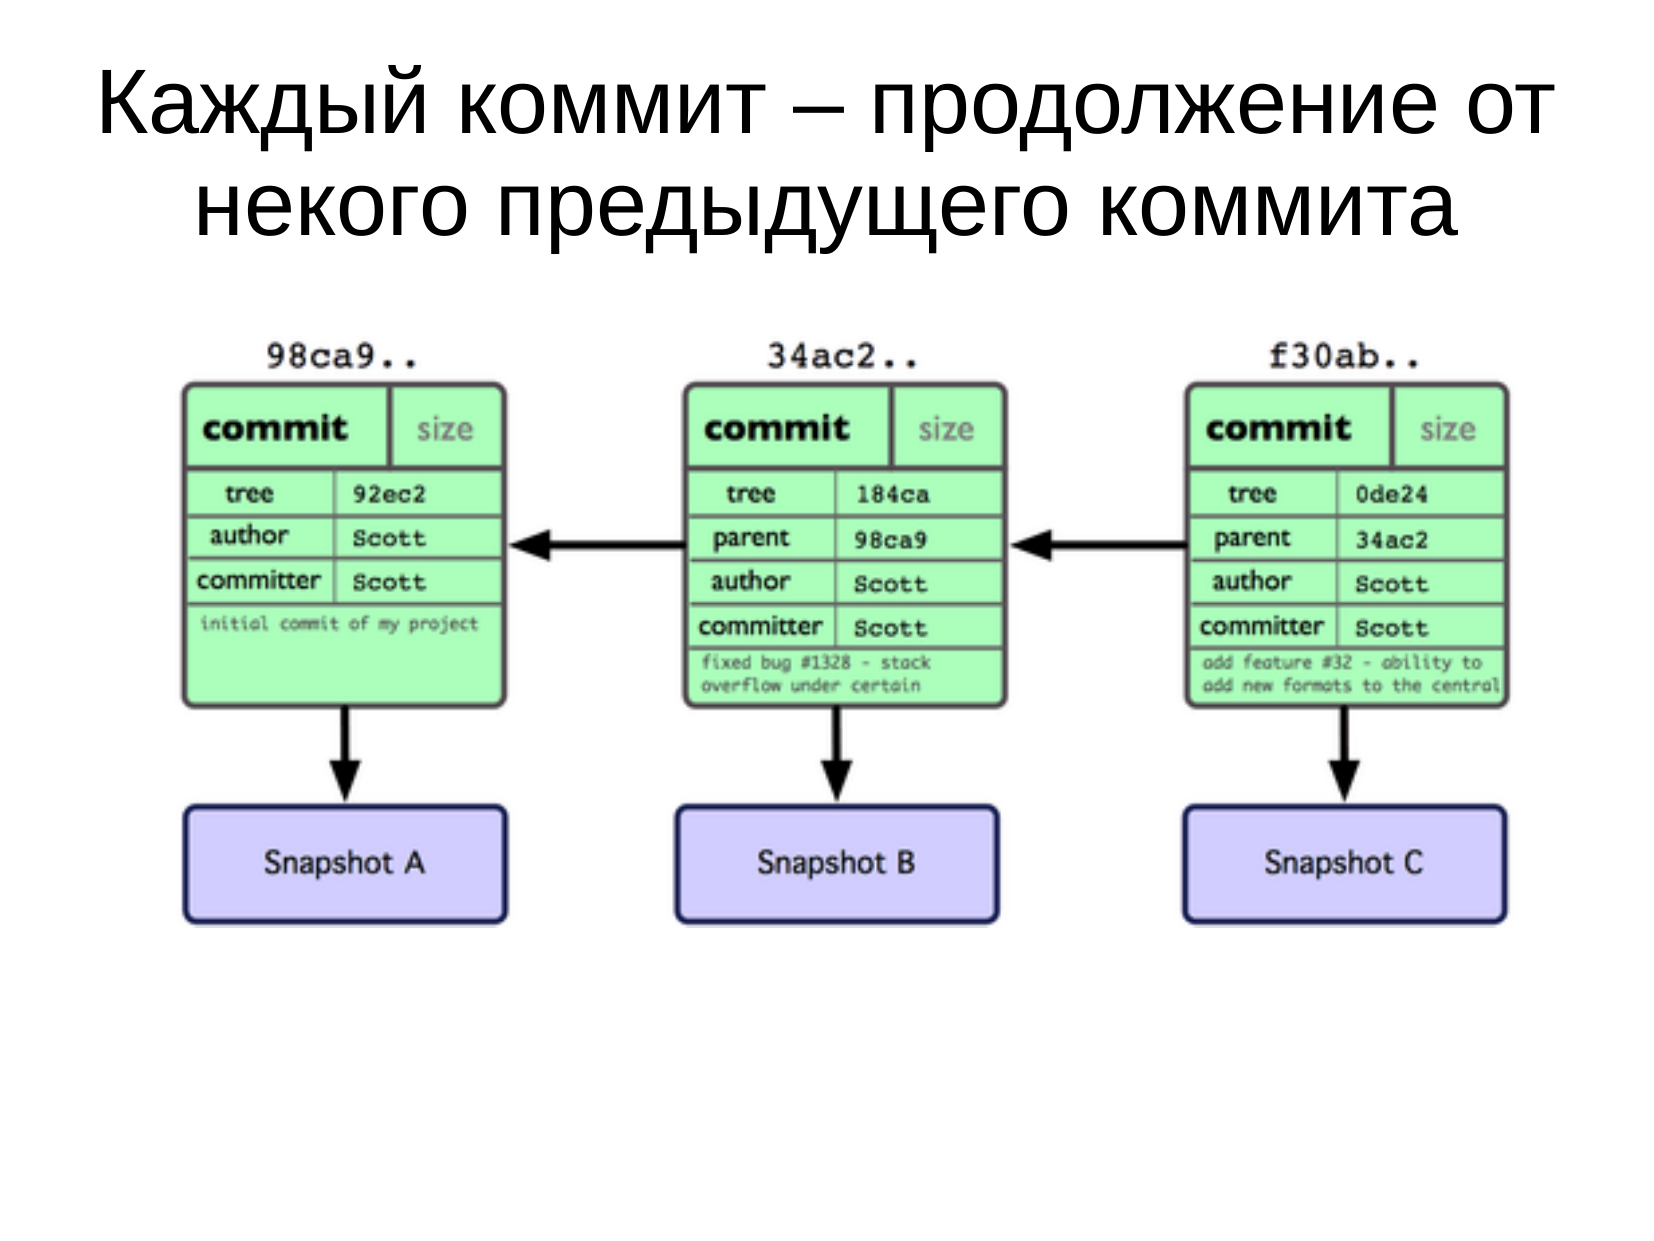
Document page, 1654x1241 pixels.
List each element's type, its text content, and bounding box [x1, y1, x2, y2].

picture [175, 329, 1516, 928]
title Каждый коммит – продолжение от некого предыдущего коммита [82, 49, 1571, 257]
